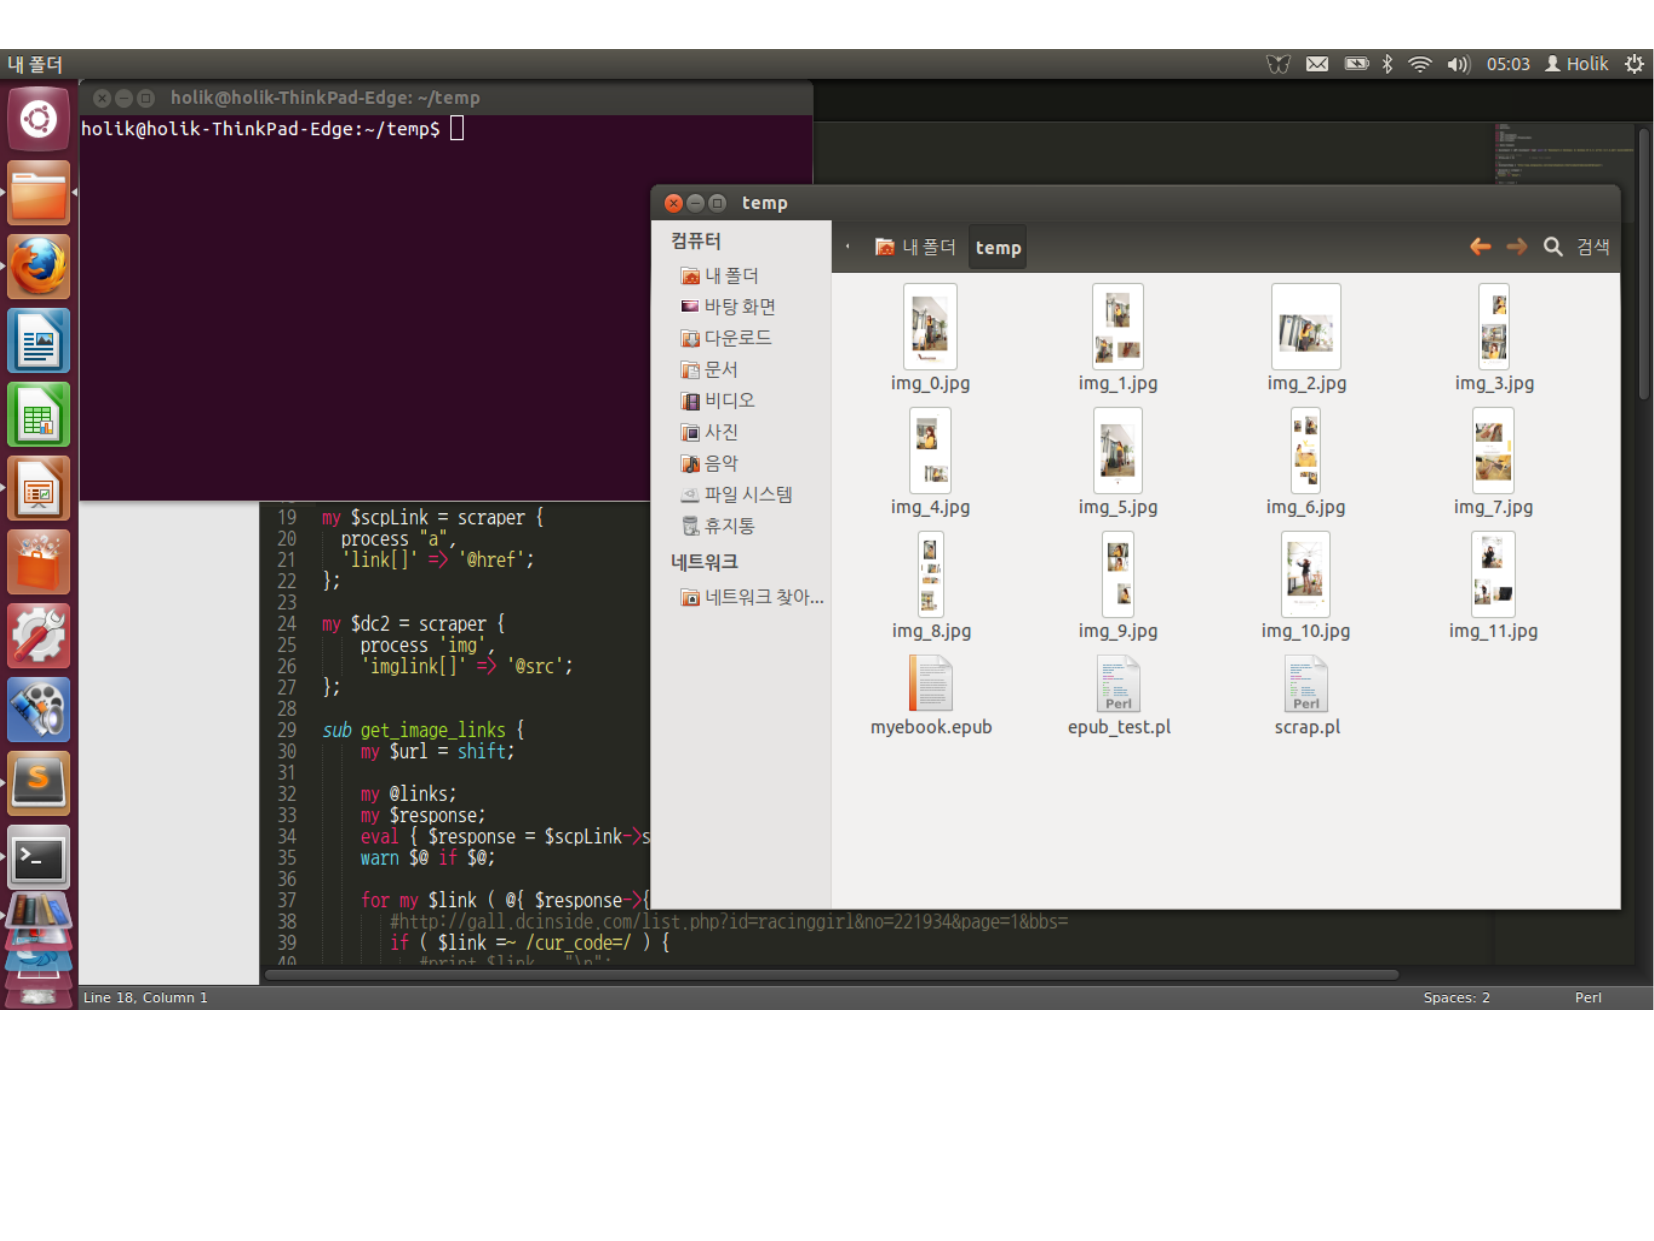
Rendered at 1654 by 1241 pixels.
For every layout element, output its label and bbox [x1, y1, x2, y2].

picture [0, 49, 1654, 1010]
